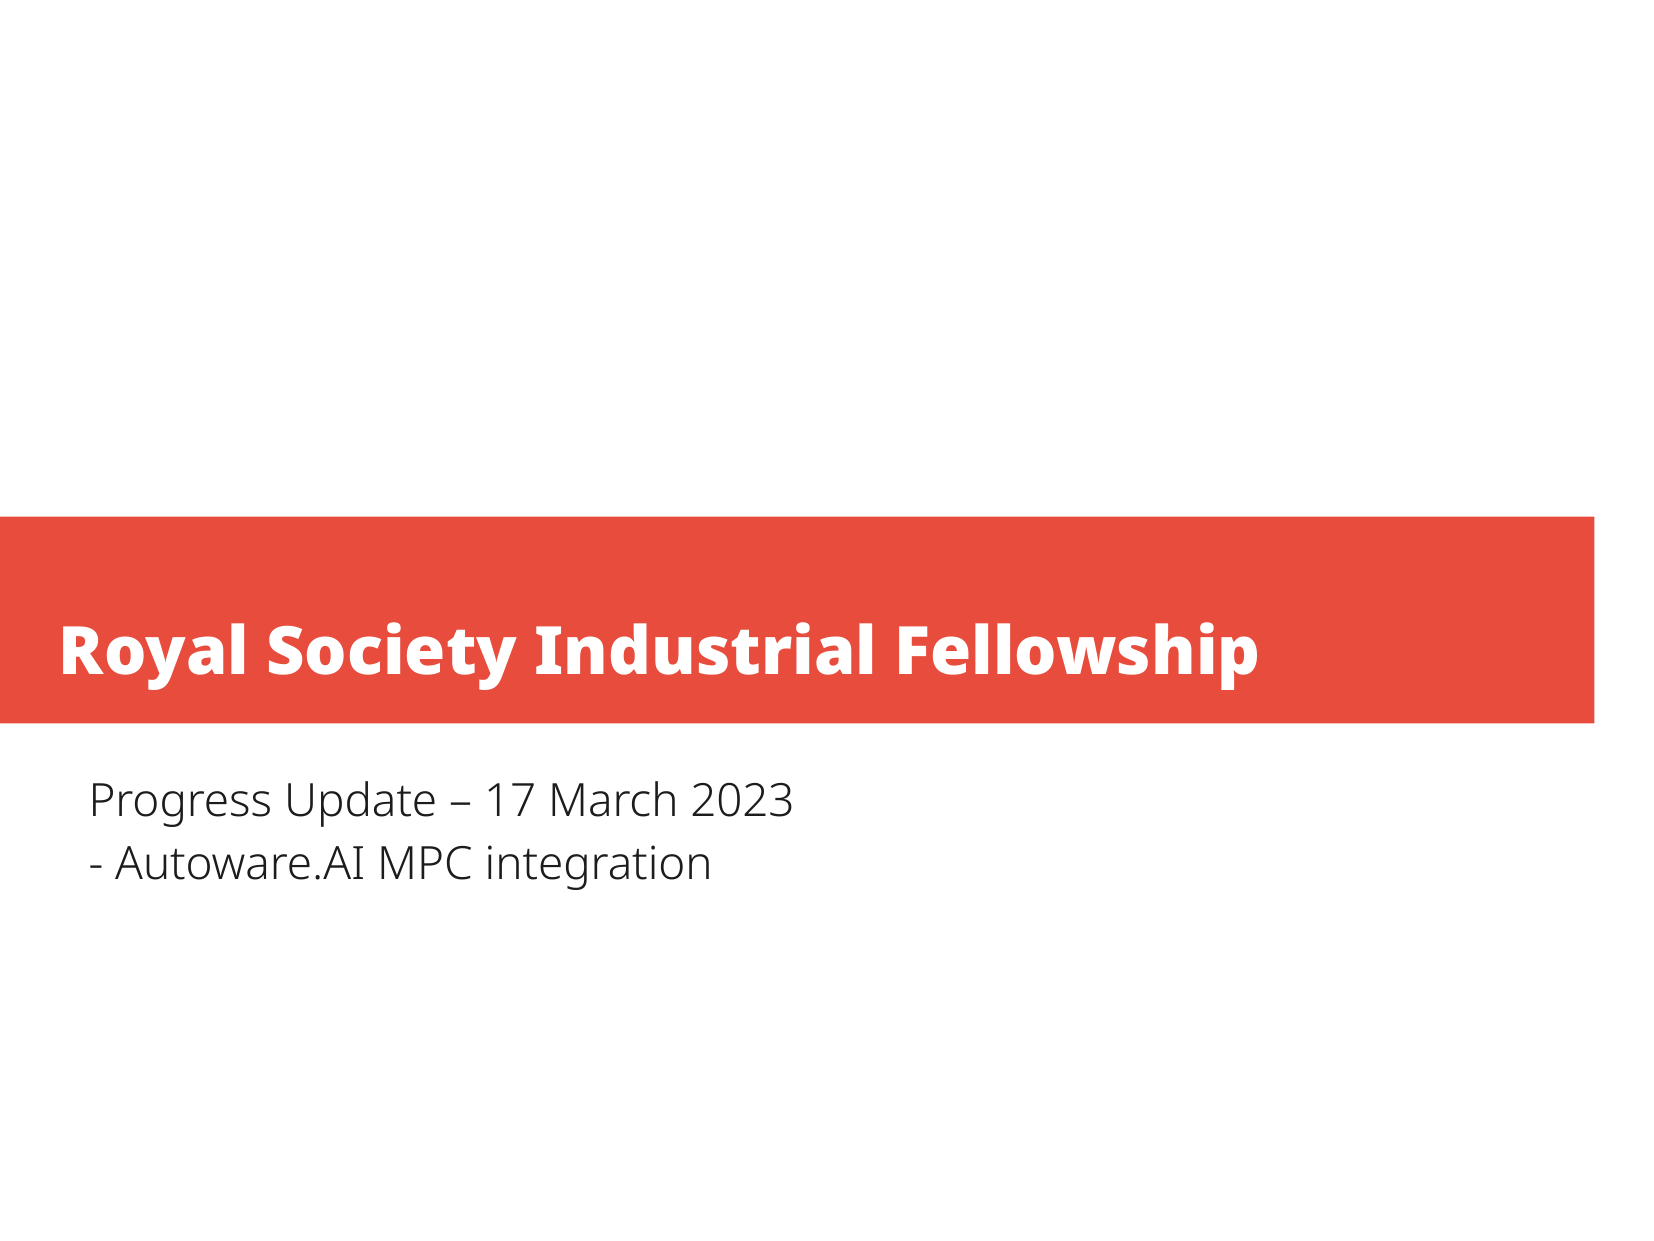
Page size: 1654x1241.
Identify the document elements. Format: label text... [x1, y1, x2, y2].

subtitle Progress Update – 17 March 2023 - Autoware.AI MPC integration [88, 767, 1595, 1182]
title Royal Society Industrial Fellowship [59, 546, 1595, 694]
